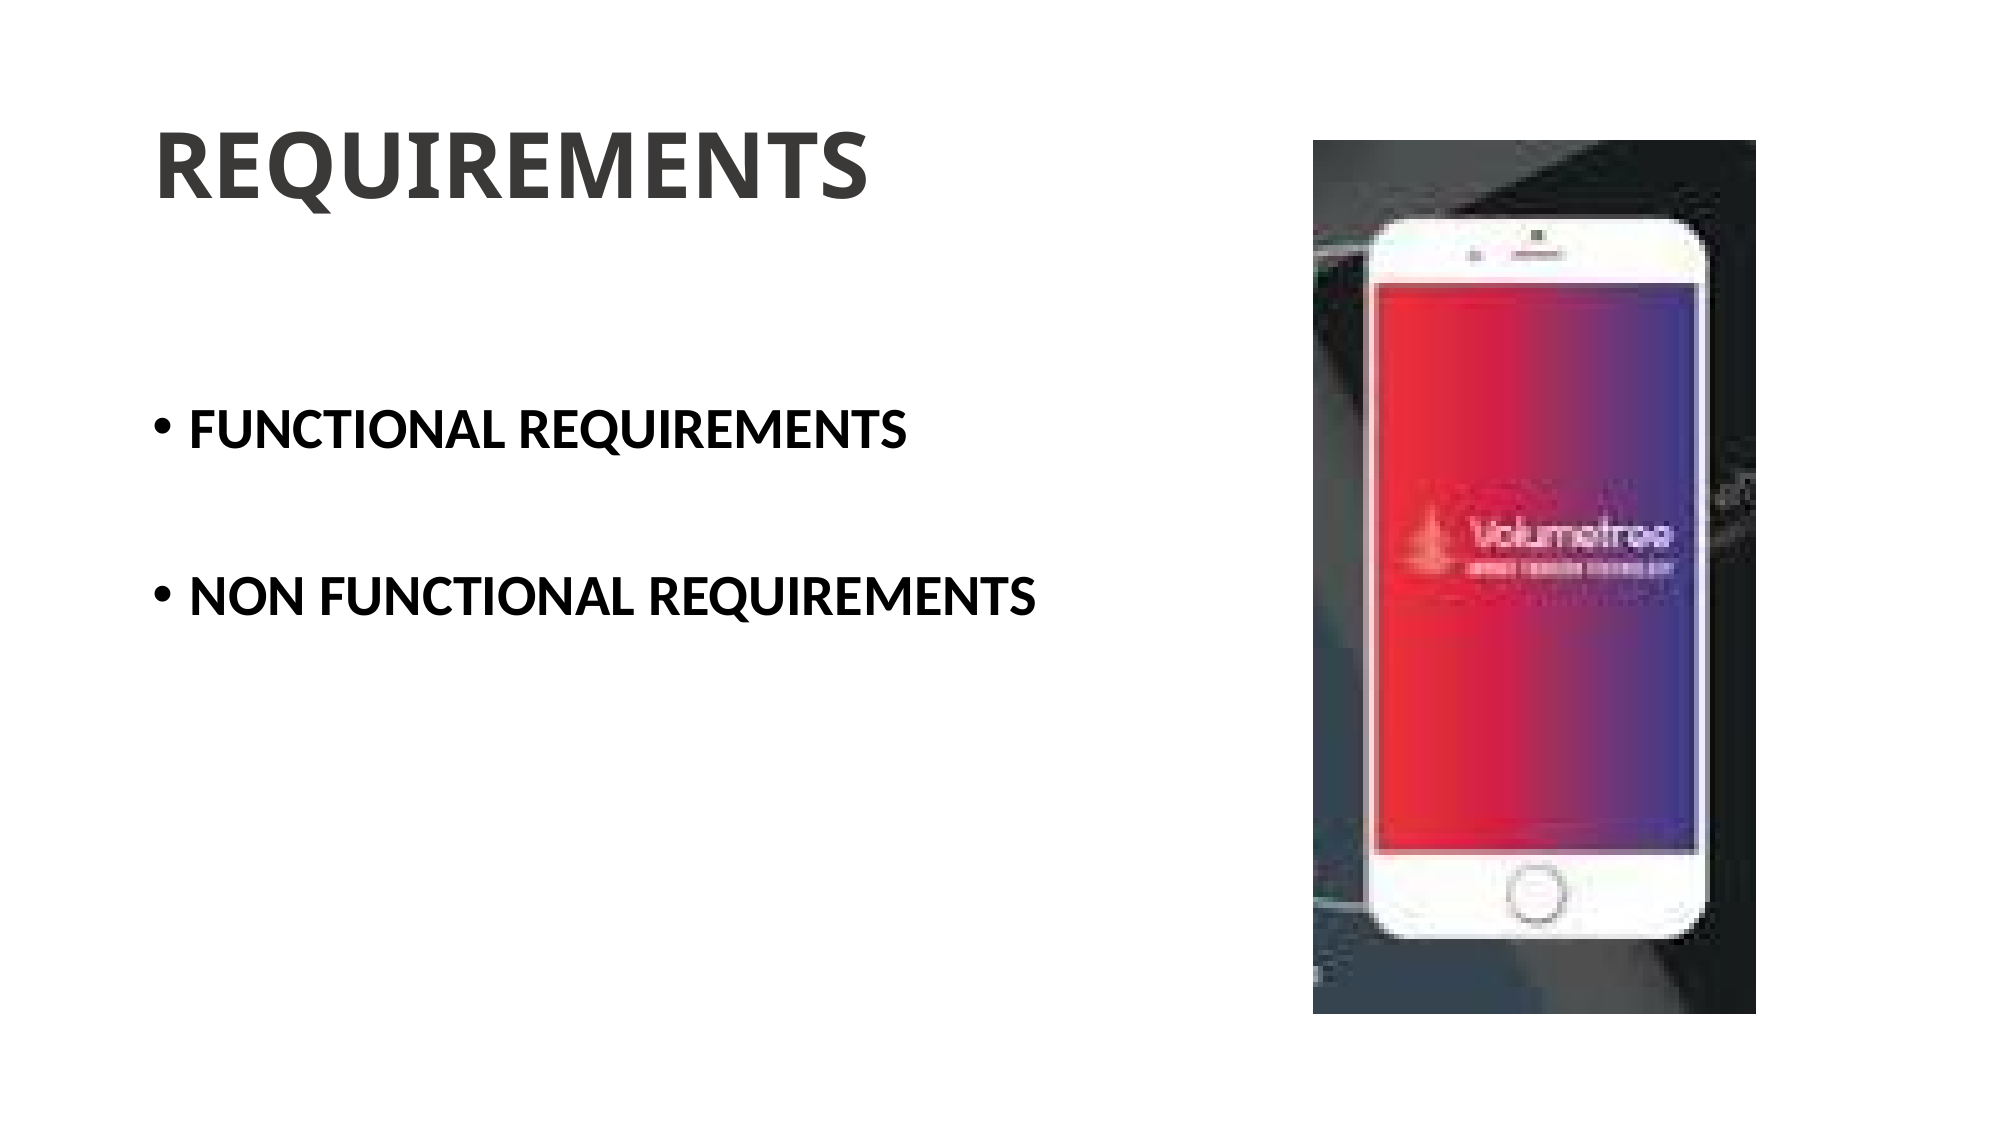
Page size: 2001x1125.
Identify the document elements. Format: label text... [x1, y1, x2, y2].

title REQUIREMENTS [137, 59, 1863, 278]
list FUNCTIONAL REQUIREMENTS NON FUNCTIONAL REQUIREMENTS [137, 299, 1127, 1014]
picture [1313, 140, 1756, 1014]
